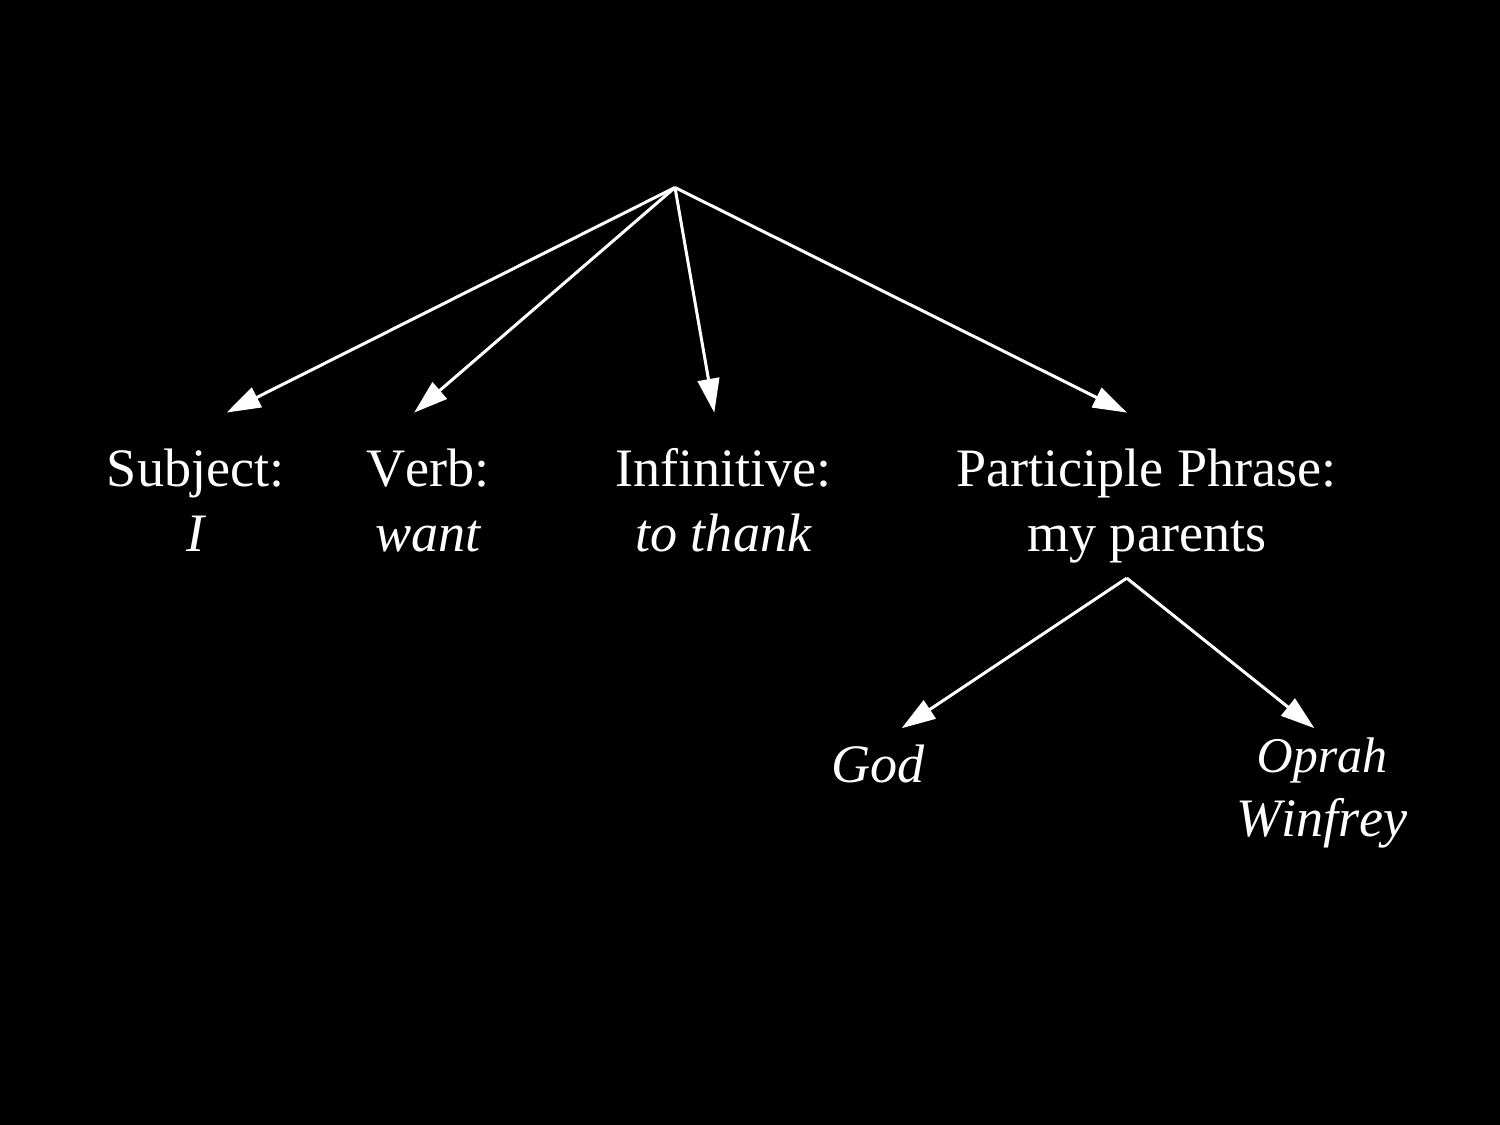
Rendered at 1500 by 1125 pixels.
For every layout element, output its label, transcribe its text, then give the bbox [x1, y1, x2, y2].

text_box Participle Phrase: my parents [905, 425, 1389, 571]
text_box Subject: I [26, 425, 253, 571]
text_box God [708, 721, 1048, 855]
text_box Verb: want [253, 425, 548, 571]
text_box Oprah Winfrey [1152, 715, 1492, 856]
text_box Infinitive: to thank [548, 425, 899, 571]
